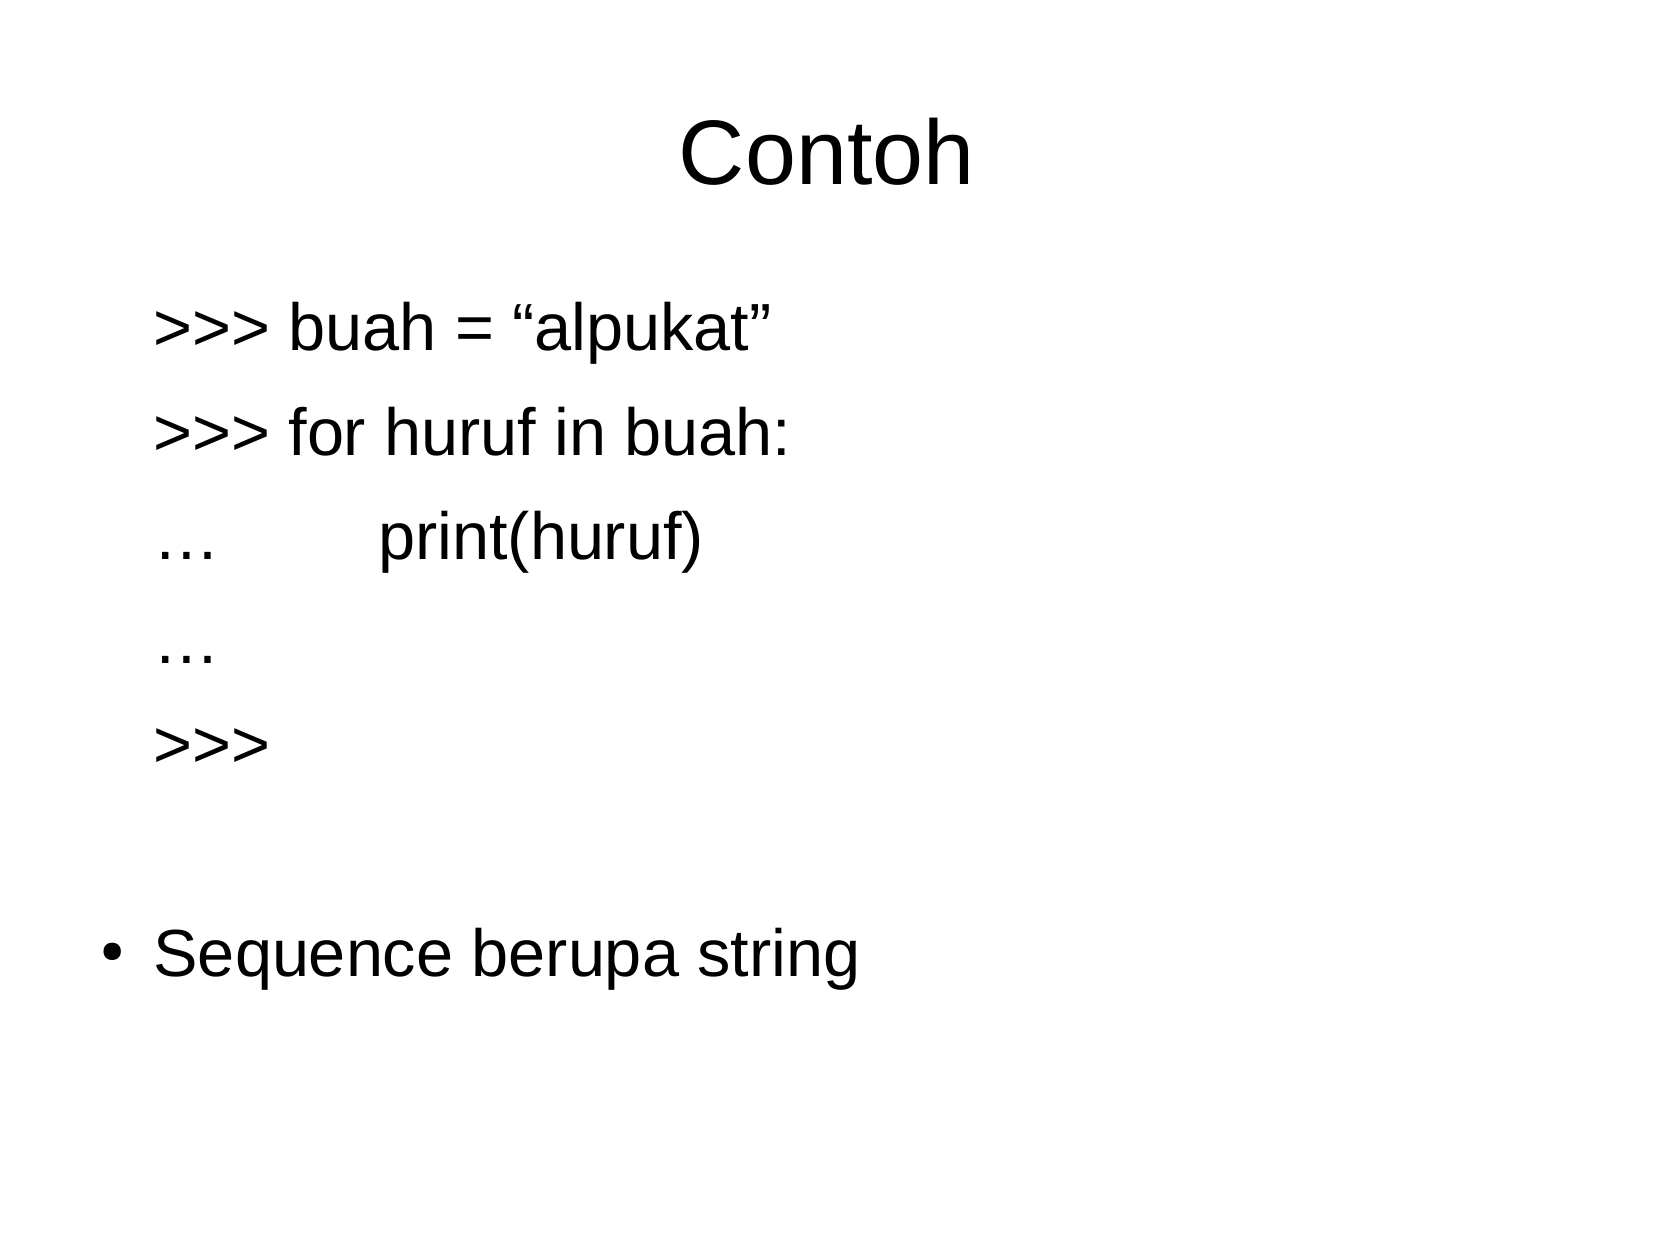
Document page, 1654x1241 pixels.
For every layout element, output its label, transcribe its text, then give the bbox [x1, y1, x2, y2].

title Contoh [82, 49, 1571, 257]
list >>> buah = “alpukat” >>> for huruf in buah: … print(huruf) … >>> Sequence berupa string [82, 290, 1571, 1010]
